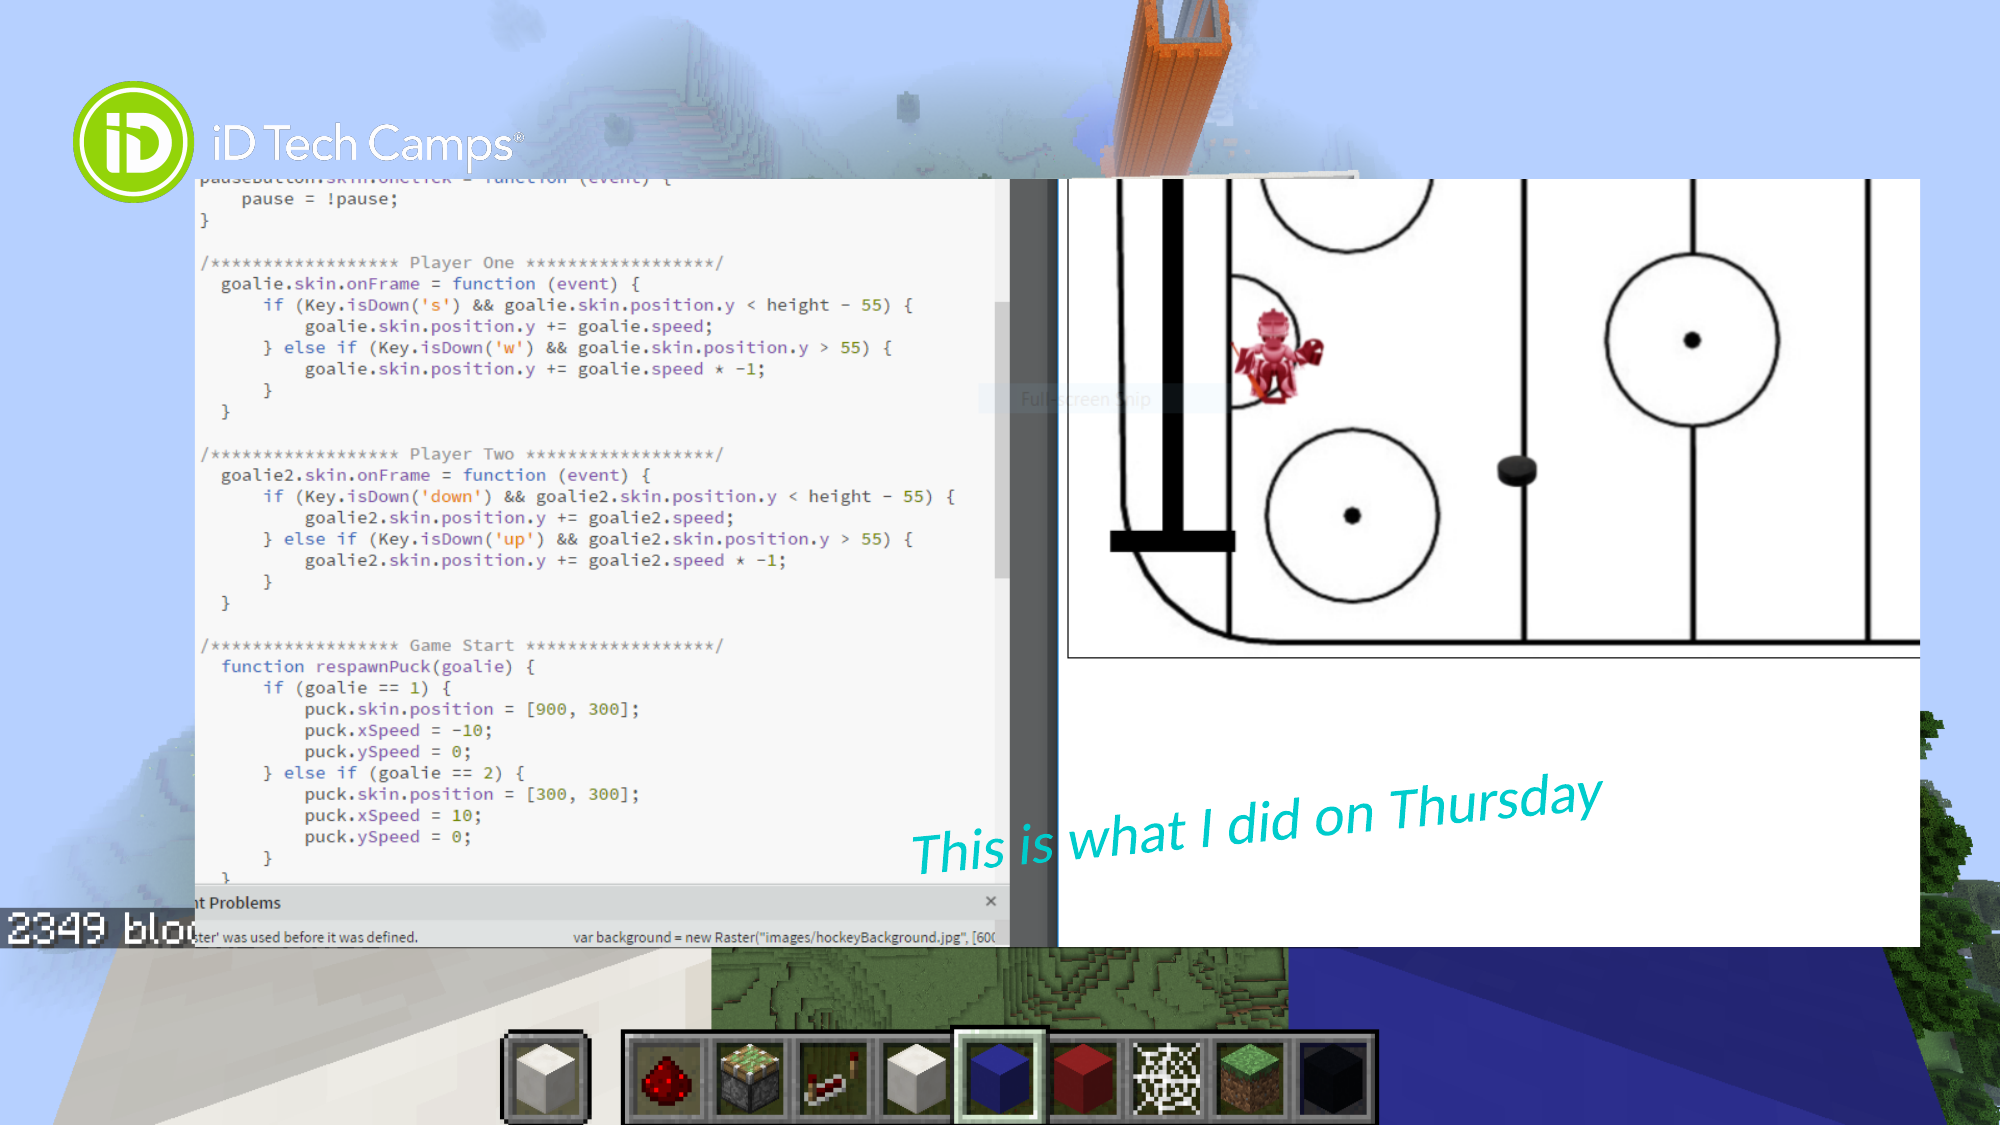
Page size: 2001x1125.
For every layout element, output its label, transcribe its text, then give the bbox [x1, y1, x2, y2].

picture [0, 0, 2000, 1125]
text_box [195, 179, 1921, 947]
text_box This is what I did on Thursday [874, 733, 1698, 1125]
